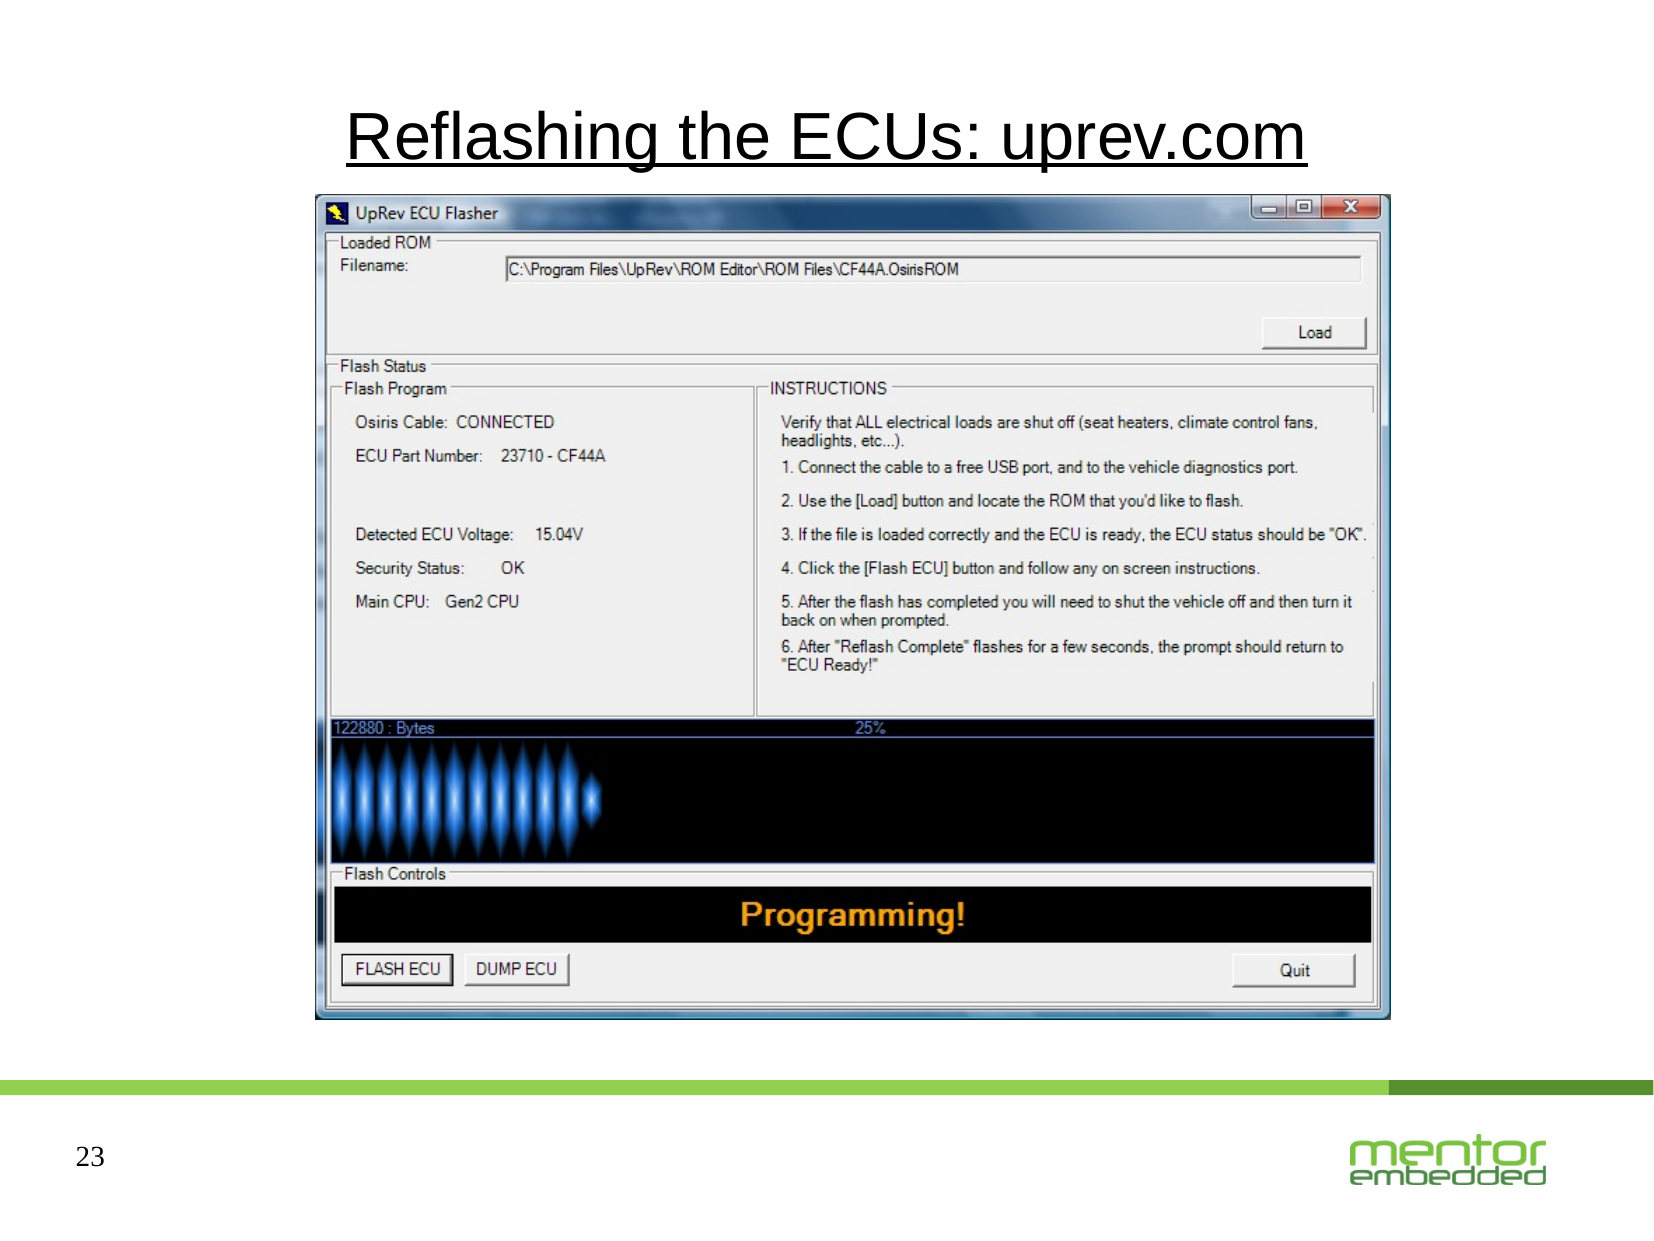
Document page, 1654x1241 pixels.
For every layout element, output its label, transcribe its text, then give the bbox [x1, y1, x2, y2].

picture [1350, 1134, 1546, 1185]
picture [315, 241, 1391, 1021]
title Reflashing the ECUs: uprev.com [82, 32, 1571, 241]
